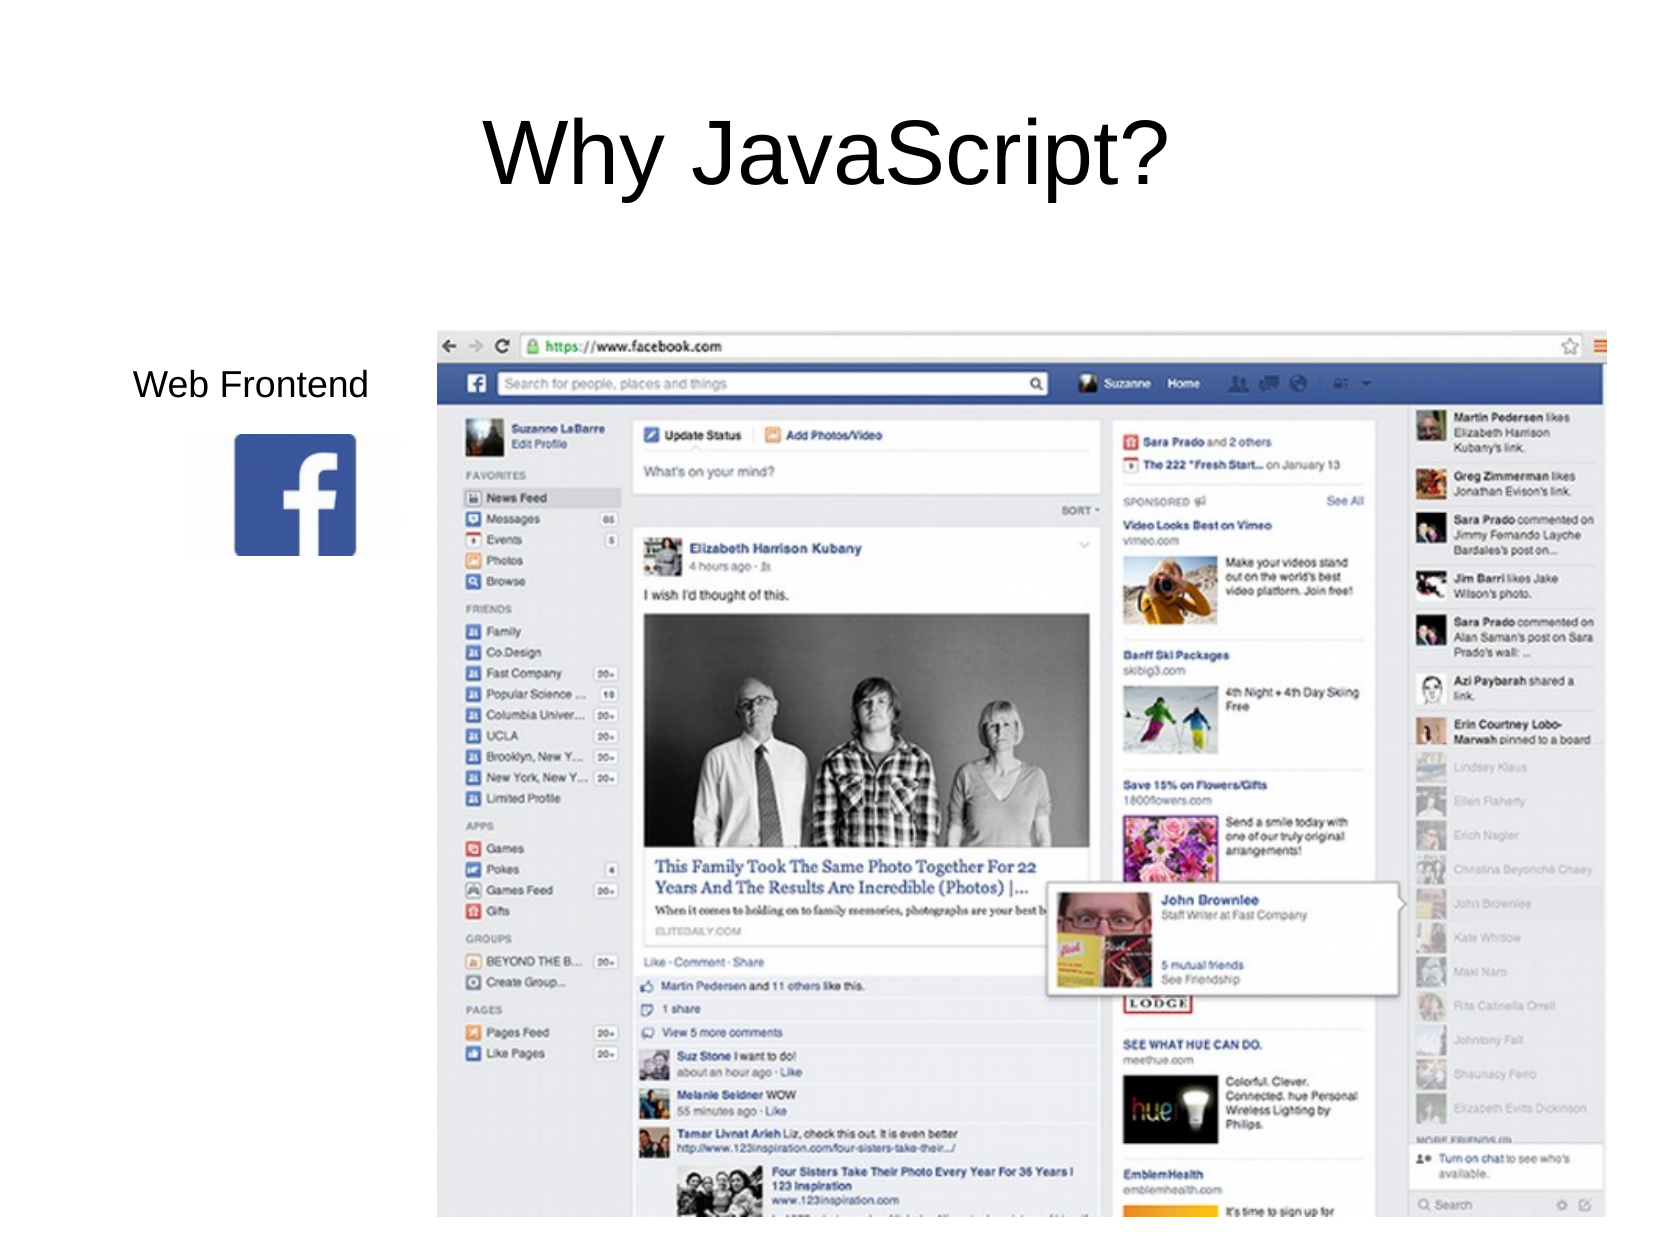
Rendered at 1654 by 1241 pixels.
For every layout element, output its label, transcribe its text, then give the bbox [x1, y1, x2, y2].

title Why JavaScript? [82, 49, 1571, 257]
picture [437, 330, 1607, 1217]
picture [188, 434, 402, 556]
text_box Web Frontend [118, 356, 437, 674]
